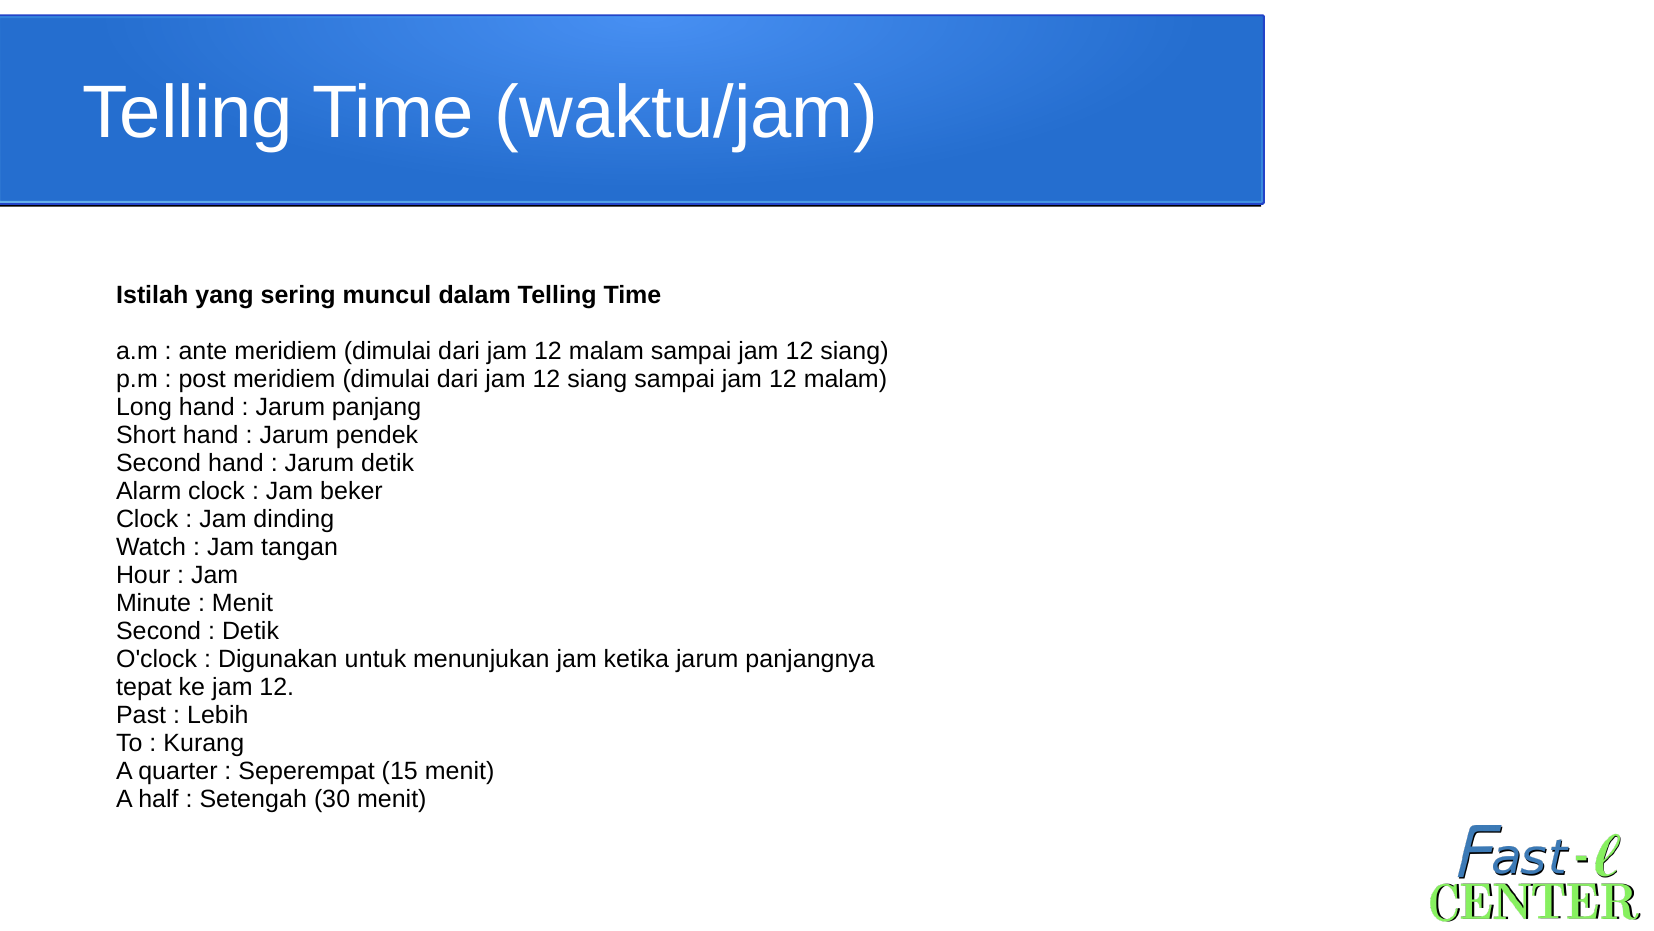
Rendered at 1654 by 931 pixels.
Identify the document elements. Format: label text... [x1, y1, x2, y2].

title Telling Time (waktu/jam) [82, 35, 1235, 189]
text_box Istilah yang sering muncul dalam Telling Time a.m : ante meridiem (dimulai dari jam 12 malam sampai jam 12 siang) p.m : post meridiem (dimulai dari jam 12 siang sampai jam 12 malam) Long hand : Jarum panjang Short hand : Jarum pendek Second hand : Jarum detik Alarm clock : Jam beker Clock : Jam dinding Watch : Jam tangan Hour : Jam Minute : Menit Second : Detik O'clock : Digunakan untuk menunjukan jam ketika jarum panjangnya tepat ke jam 12. Past : Lebih To : Kurang A quarter : Seperempat (15 menit) A half : Setengah (30 menit) [101, 273, 913, 849]
picture [1430, 825, 1641, 924]
